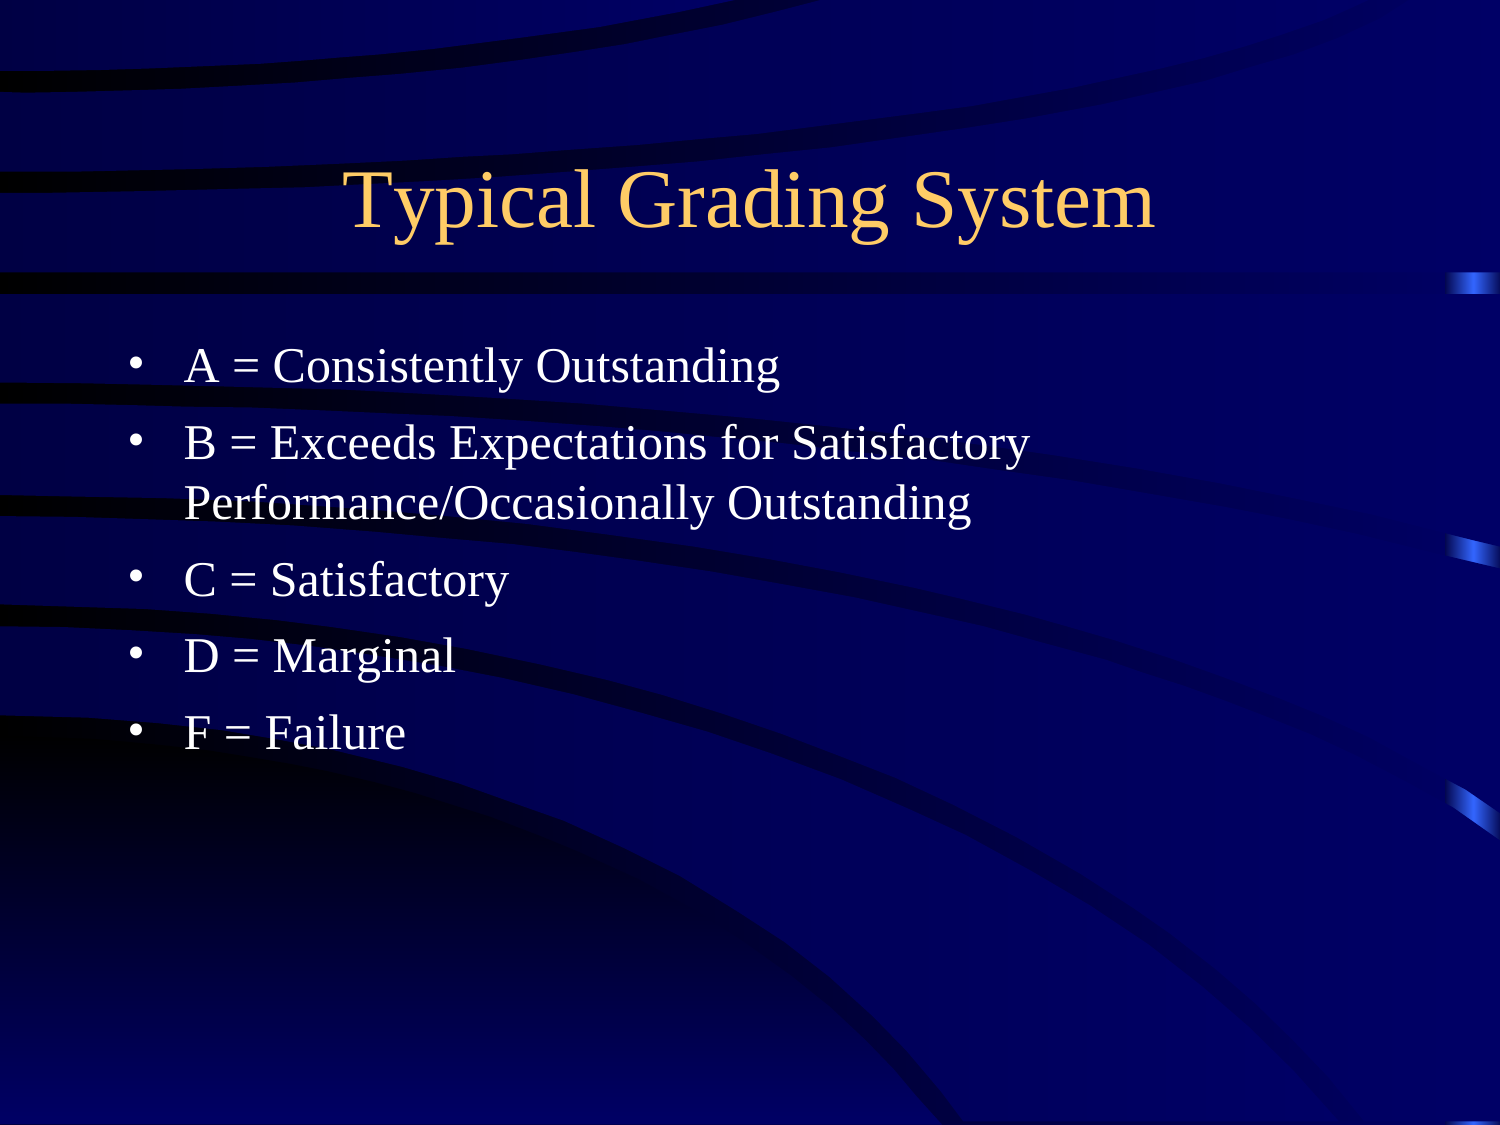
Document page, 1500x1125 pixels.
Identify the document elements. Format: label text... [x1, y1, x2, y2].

list A = Consistently Outstanding B = Exceeds Expectations for Satisfactory Performance/Occasionally Outstanding C = Satisfactory D = Marginal F = Failure [112, 324, 1388, 1000]
title Typical Grading System [112, 99, 1388, 288]
